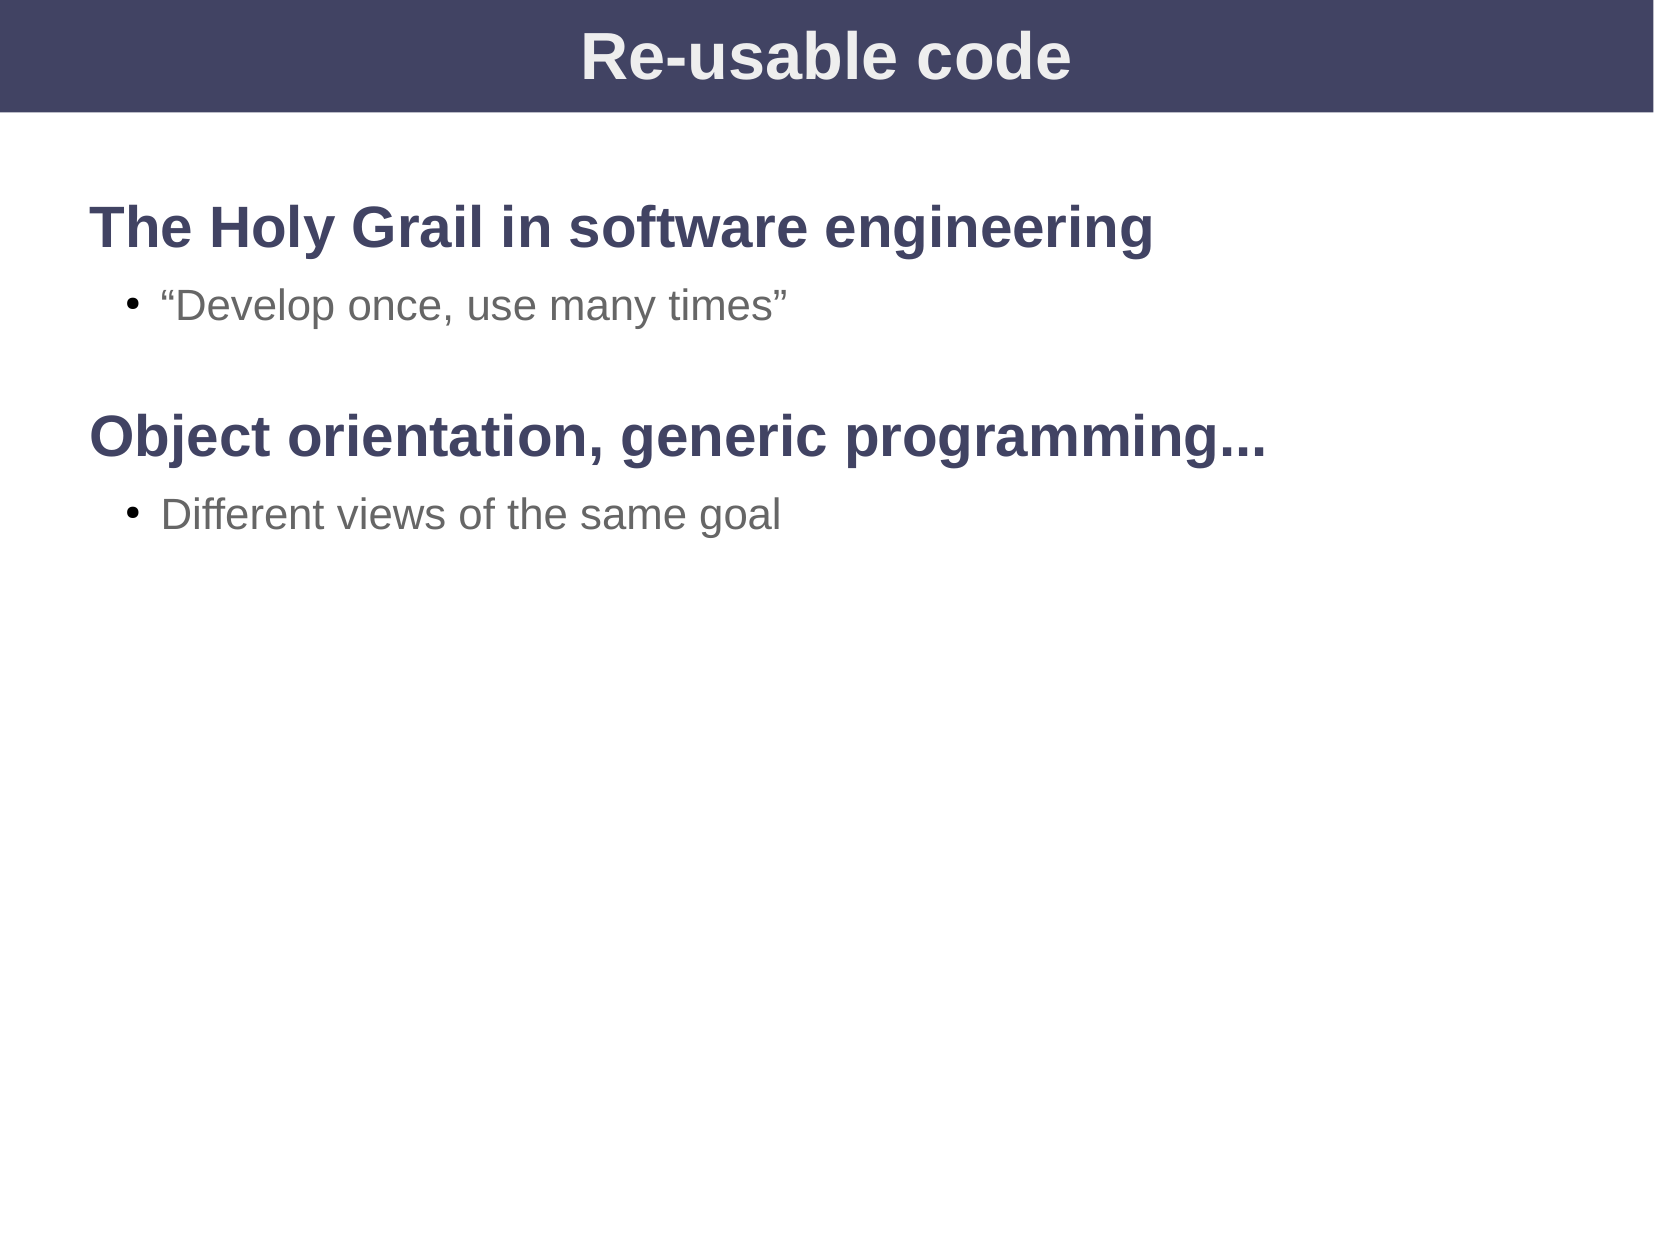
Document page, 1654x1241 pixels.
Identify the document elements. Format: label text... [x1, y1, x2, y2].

text_box The Holy Grail in software engineering “Develop once, use many times” Object orientation, generic programming... Different views of the same goal [75, 187, 1613, 686]
text_box Re-usable code [0, 0, 1654, 113]
